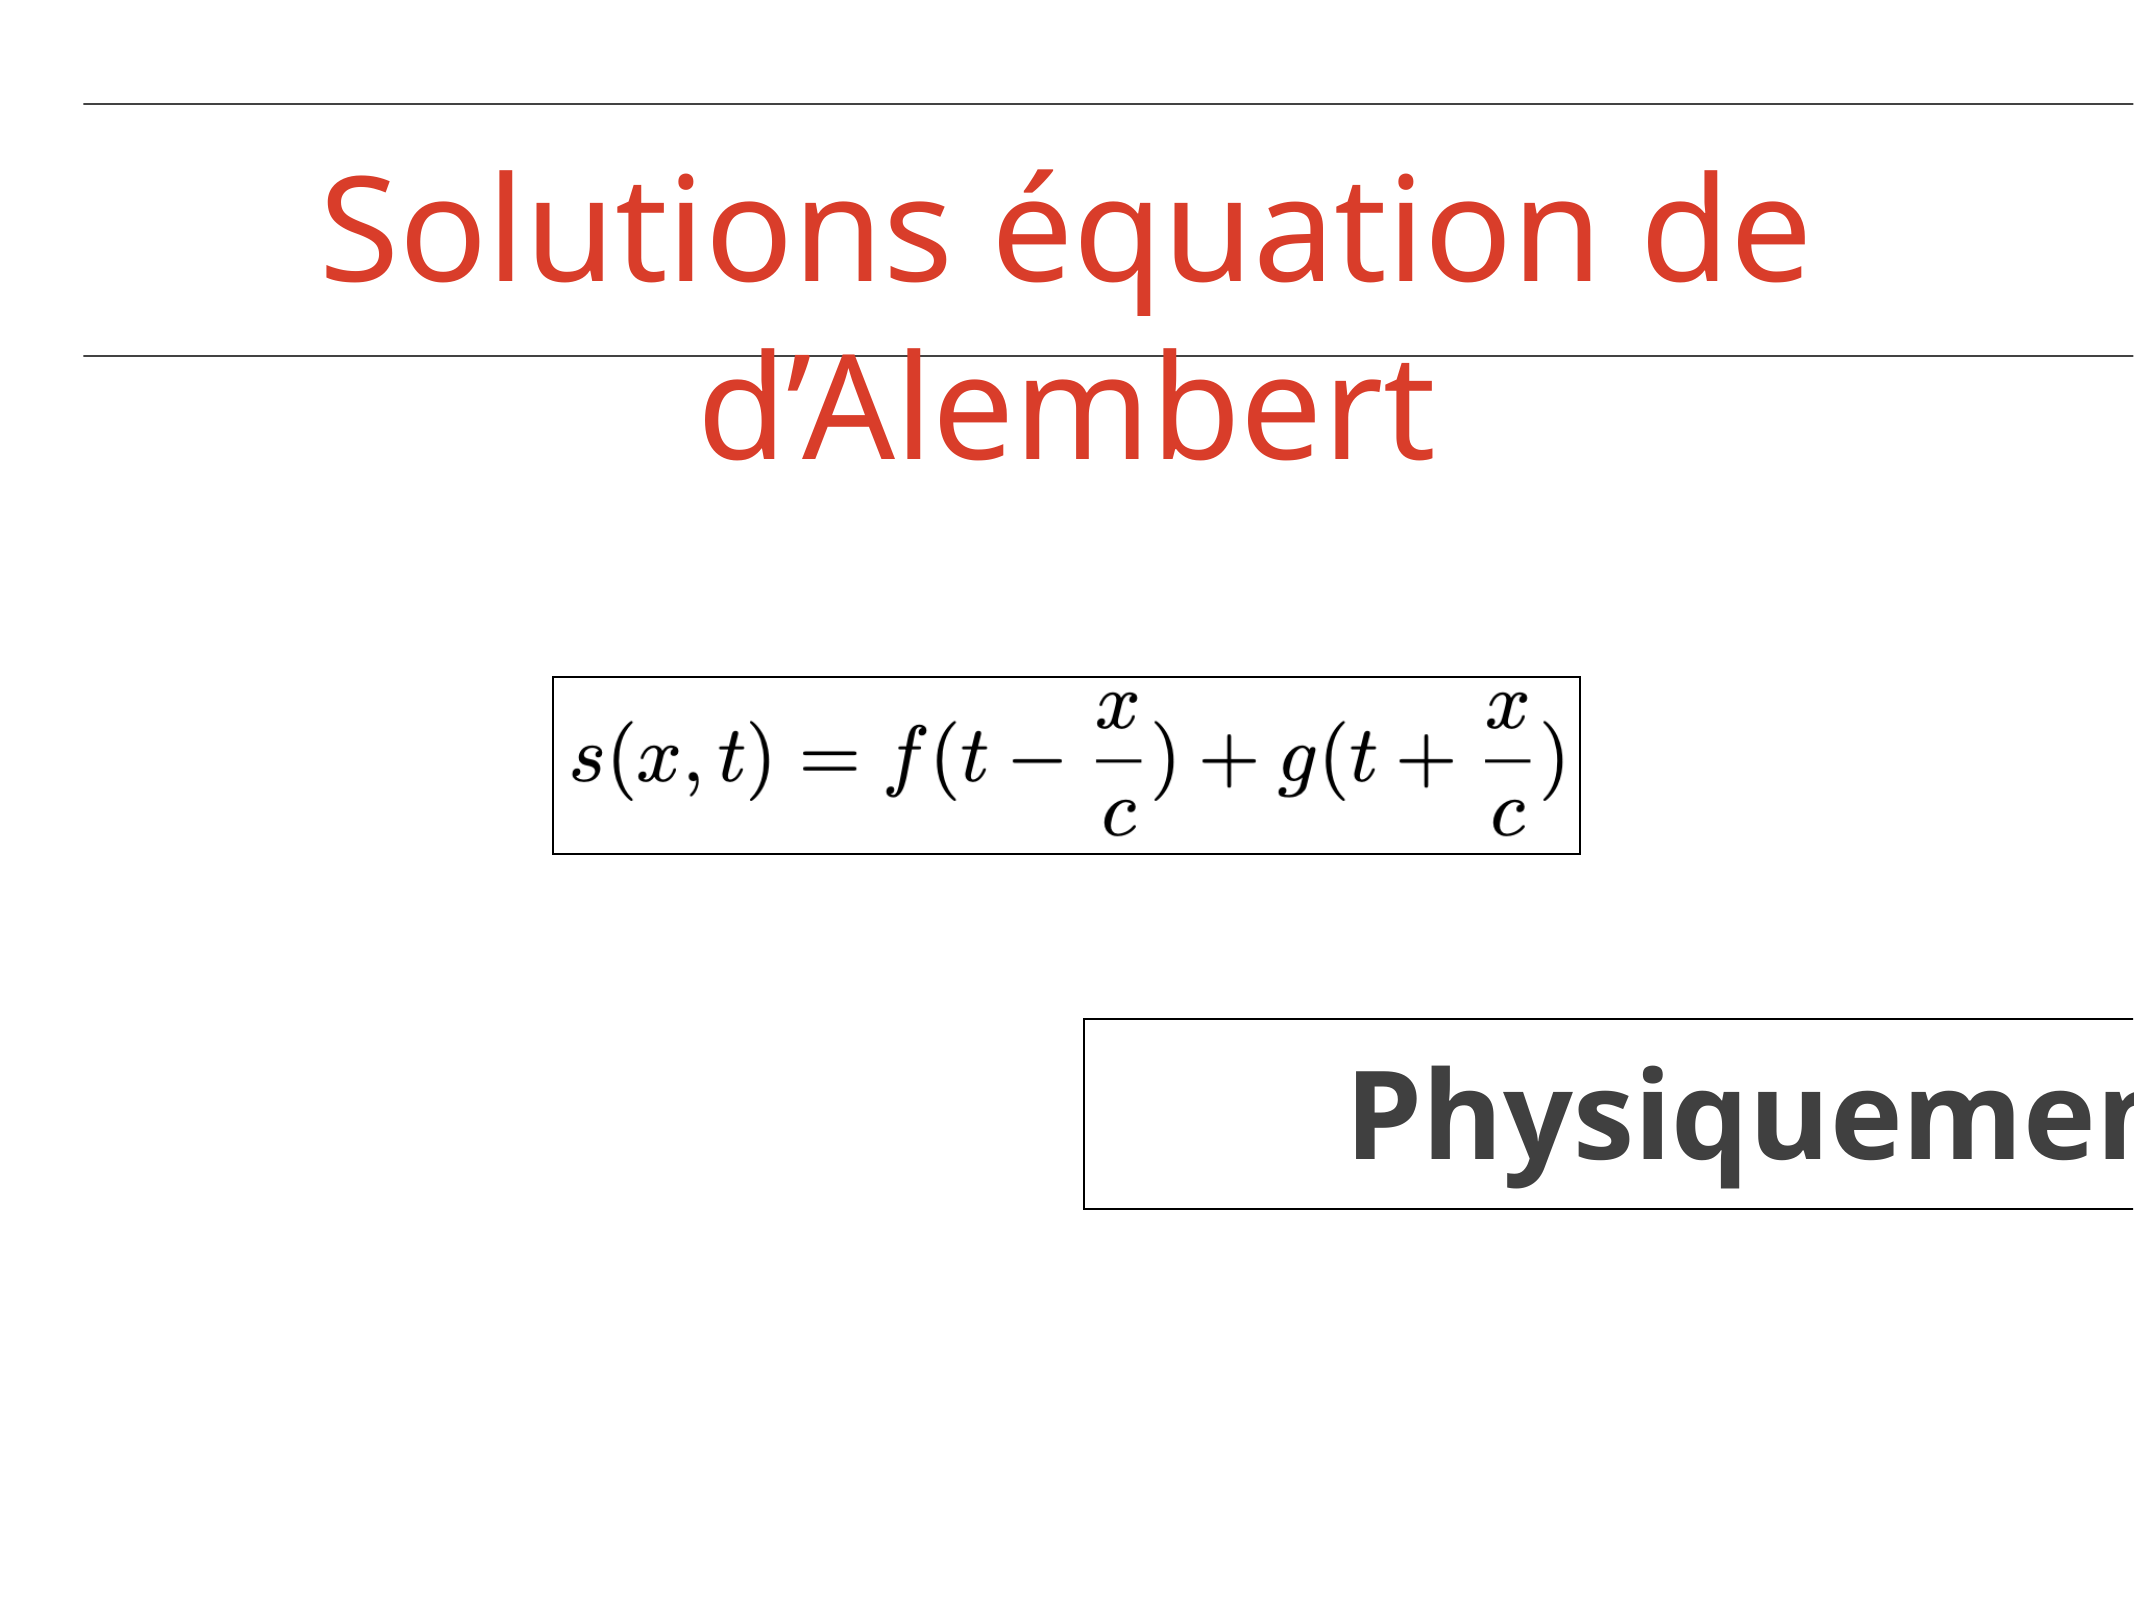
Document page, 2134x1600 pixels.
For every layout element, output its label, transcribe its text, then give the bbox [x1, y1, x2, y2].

picture [554, 678, 1580, 854]
text_box Solutions équation de d’Alembert [83, 131, 2050, 452]
text_box Physiquement ? [1083, 1019, 2134, 1210]
